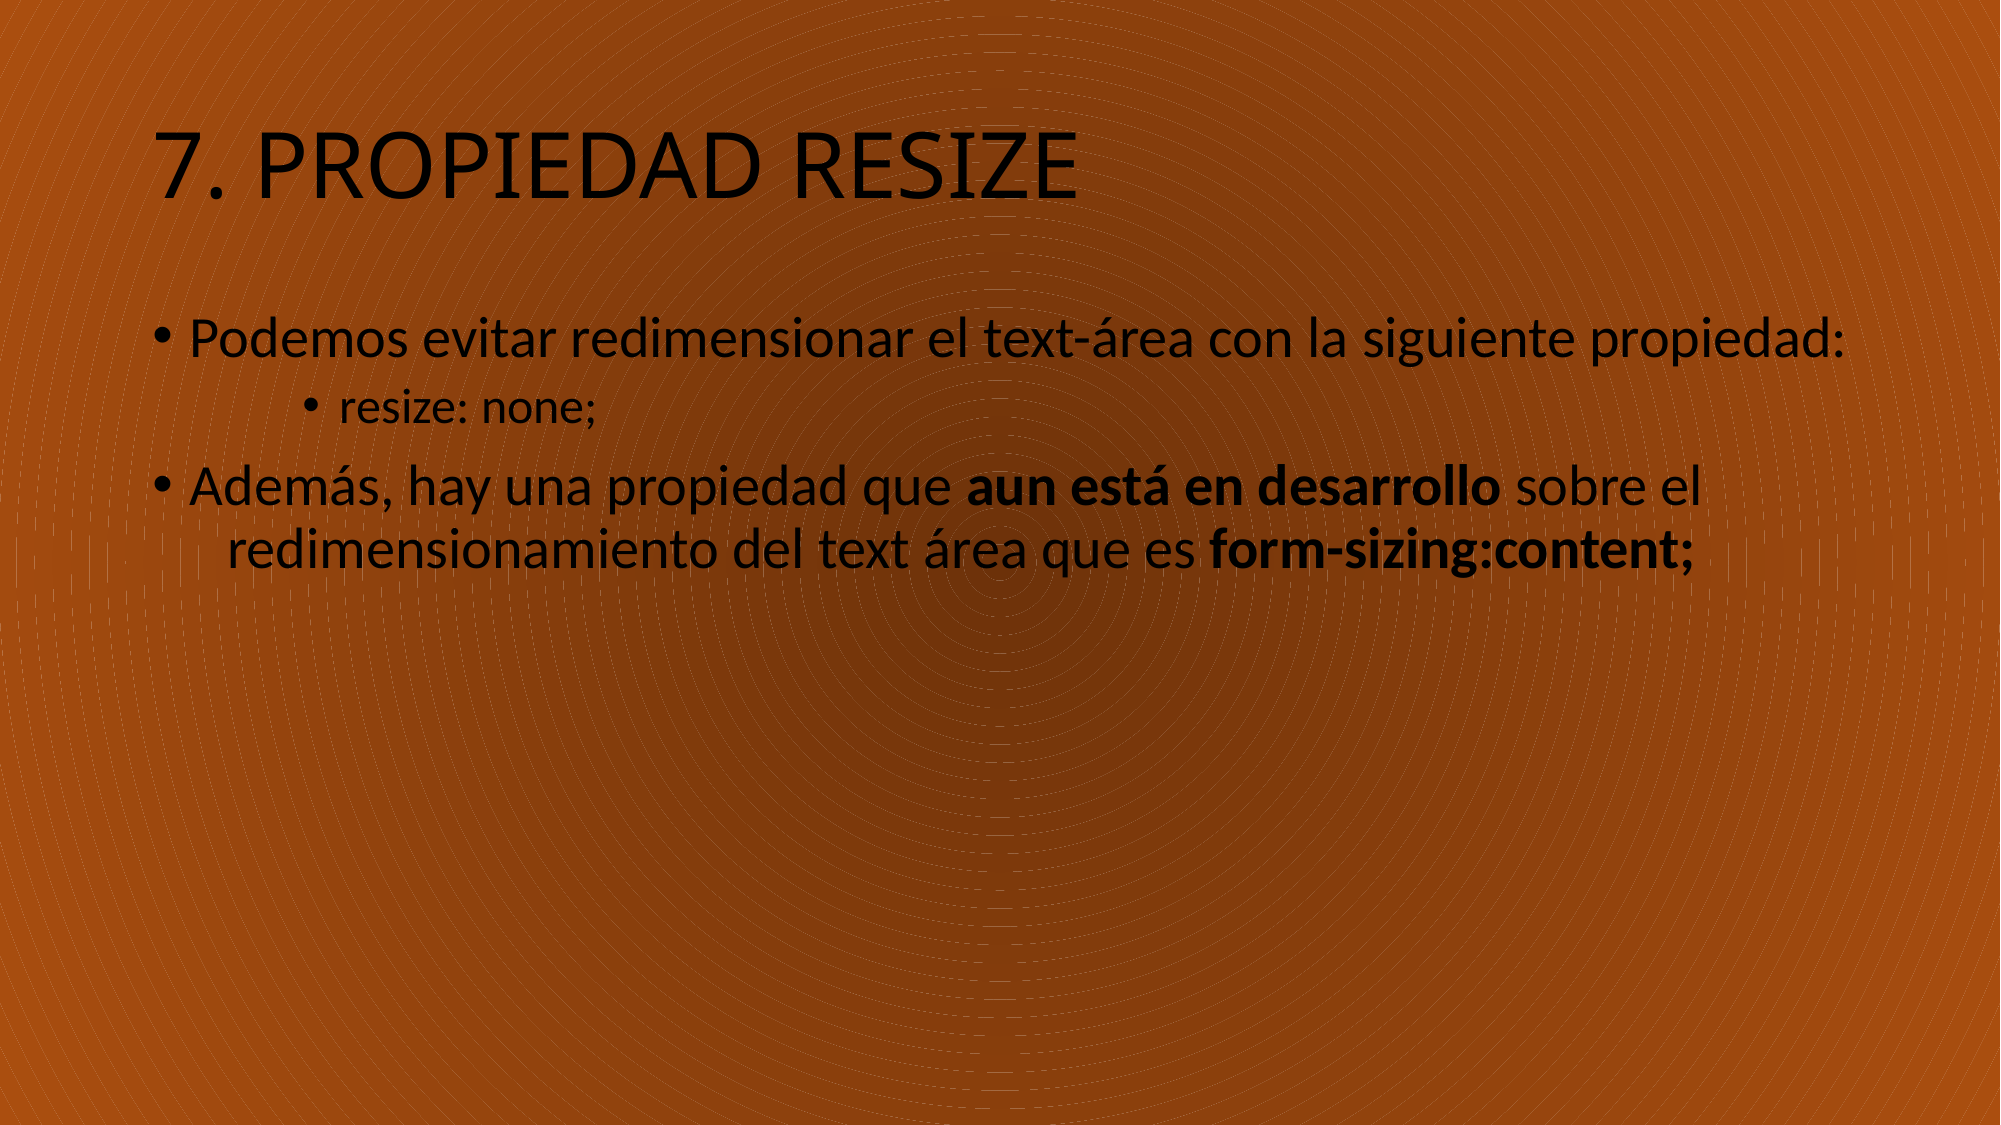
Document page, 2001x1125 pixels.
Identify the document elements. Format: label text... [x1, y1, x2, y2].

list Podemos evitar redimensionar el text-área con la siguiente propiedad: resize: none; Además, hay una propiedad que aun está en desarrollo sobre el redimensionamiento del text área que es form-sizing:content; [137, 299, 1887, 1014]
title 7. PROPIEDAD RESIZE [137, 59, 1863, 278]
